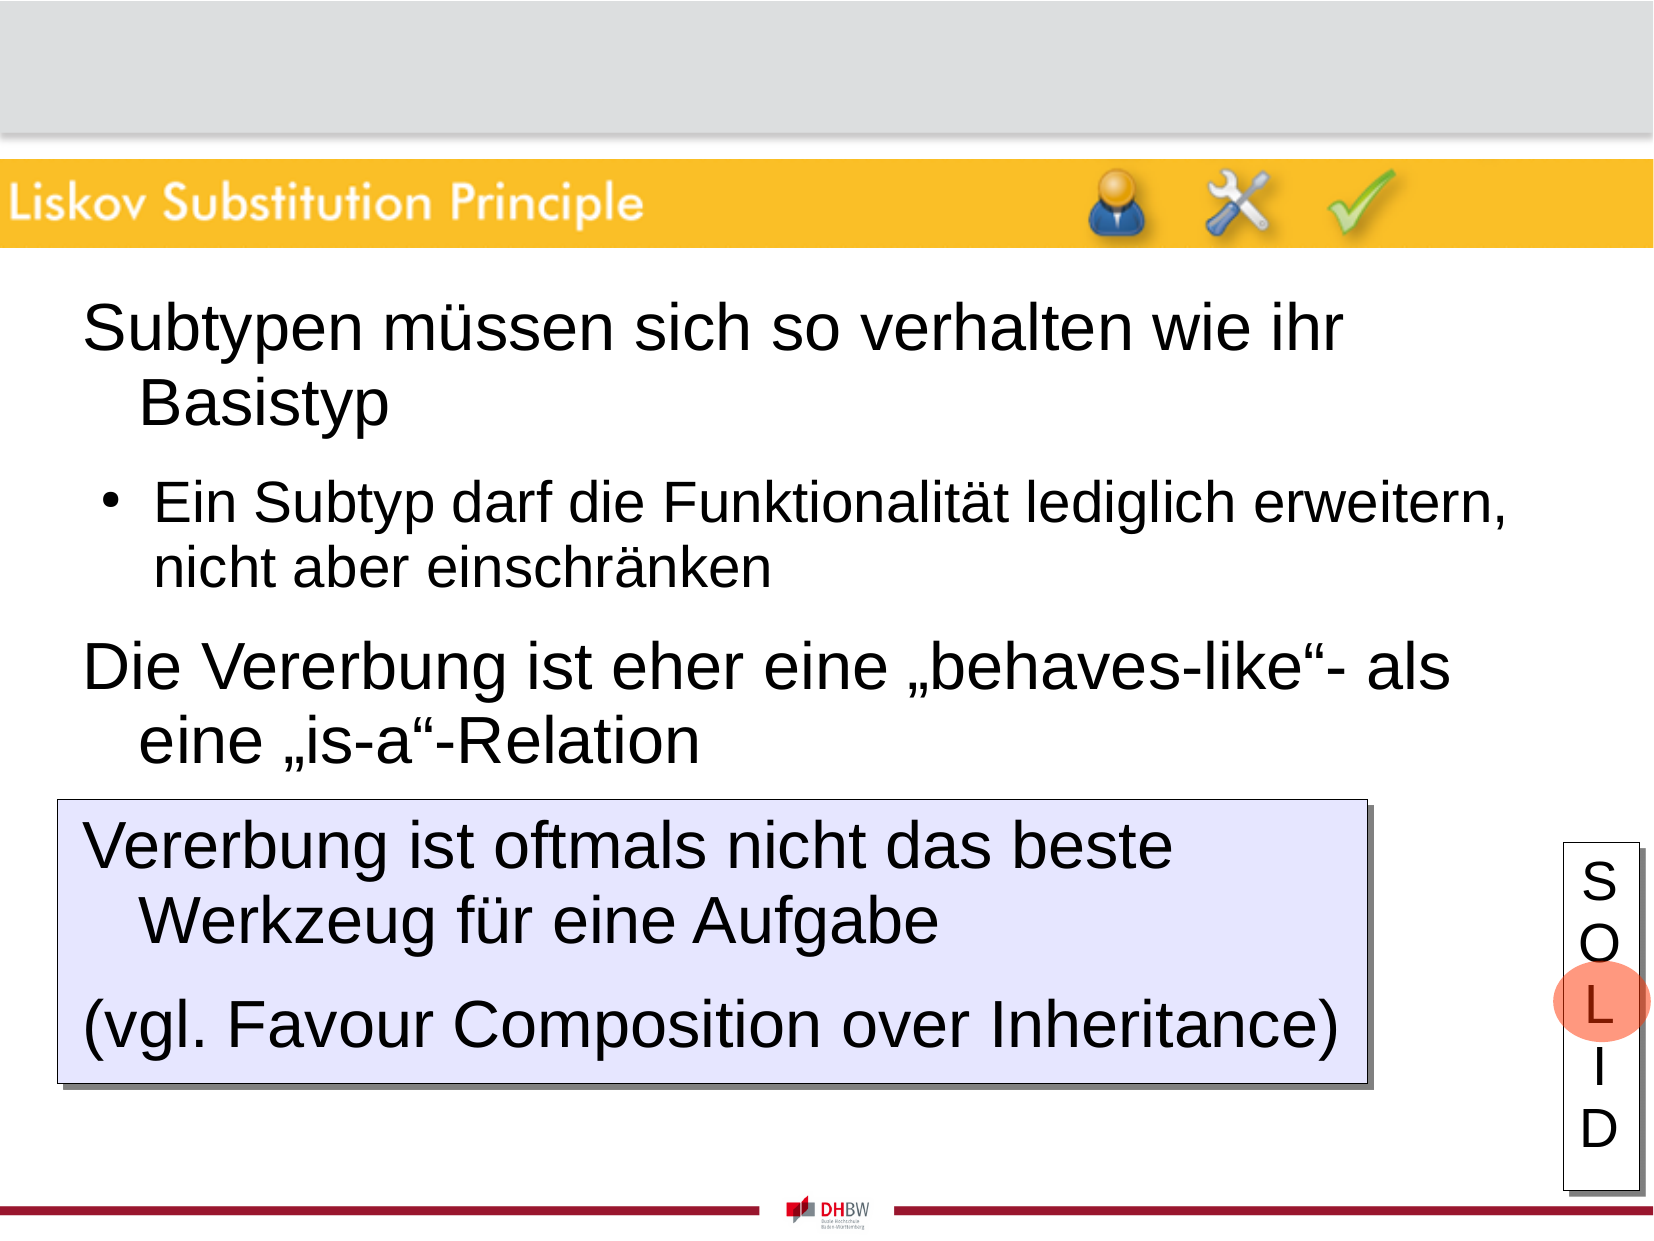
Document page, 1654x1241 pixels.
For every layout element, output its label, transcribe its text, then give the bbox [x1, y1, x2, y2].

text_box [1553, 960, 1651, 1043]
text_box S O L I D [1563, 1027, 1640, 1191]
text_box S O L I D [1563, 842, 1640, 975]
list Subtypen müssen sich so verhalten wie ihr Basistyp Ein Subtyp darf die Funktionalität lediglich erweitern, nicht aber einschränken Die Vererbung ist eher eine „behaves-like“- als eine „is-a“-Relation Vererbung ist oftmals nicht das beste Werkzeug für eine Aufgabe (vgl. Favour Composition over Inheritance) [82, 290, 1571, 1062]
text_box [57, 799, 1368, 1084]
picture [0, 1, 1654, 1237]
